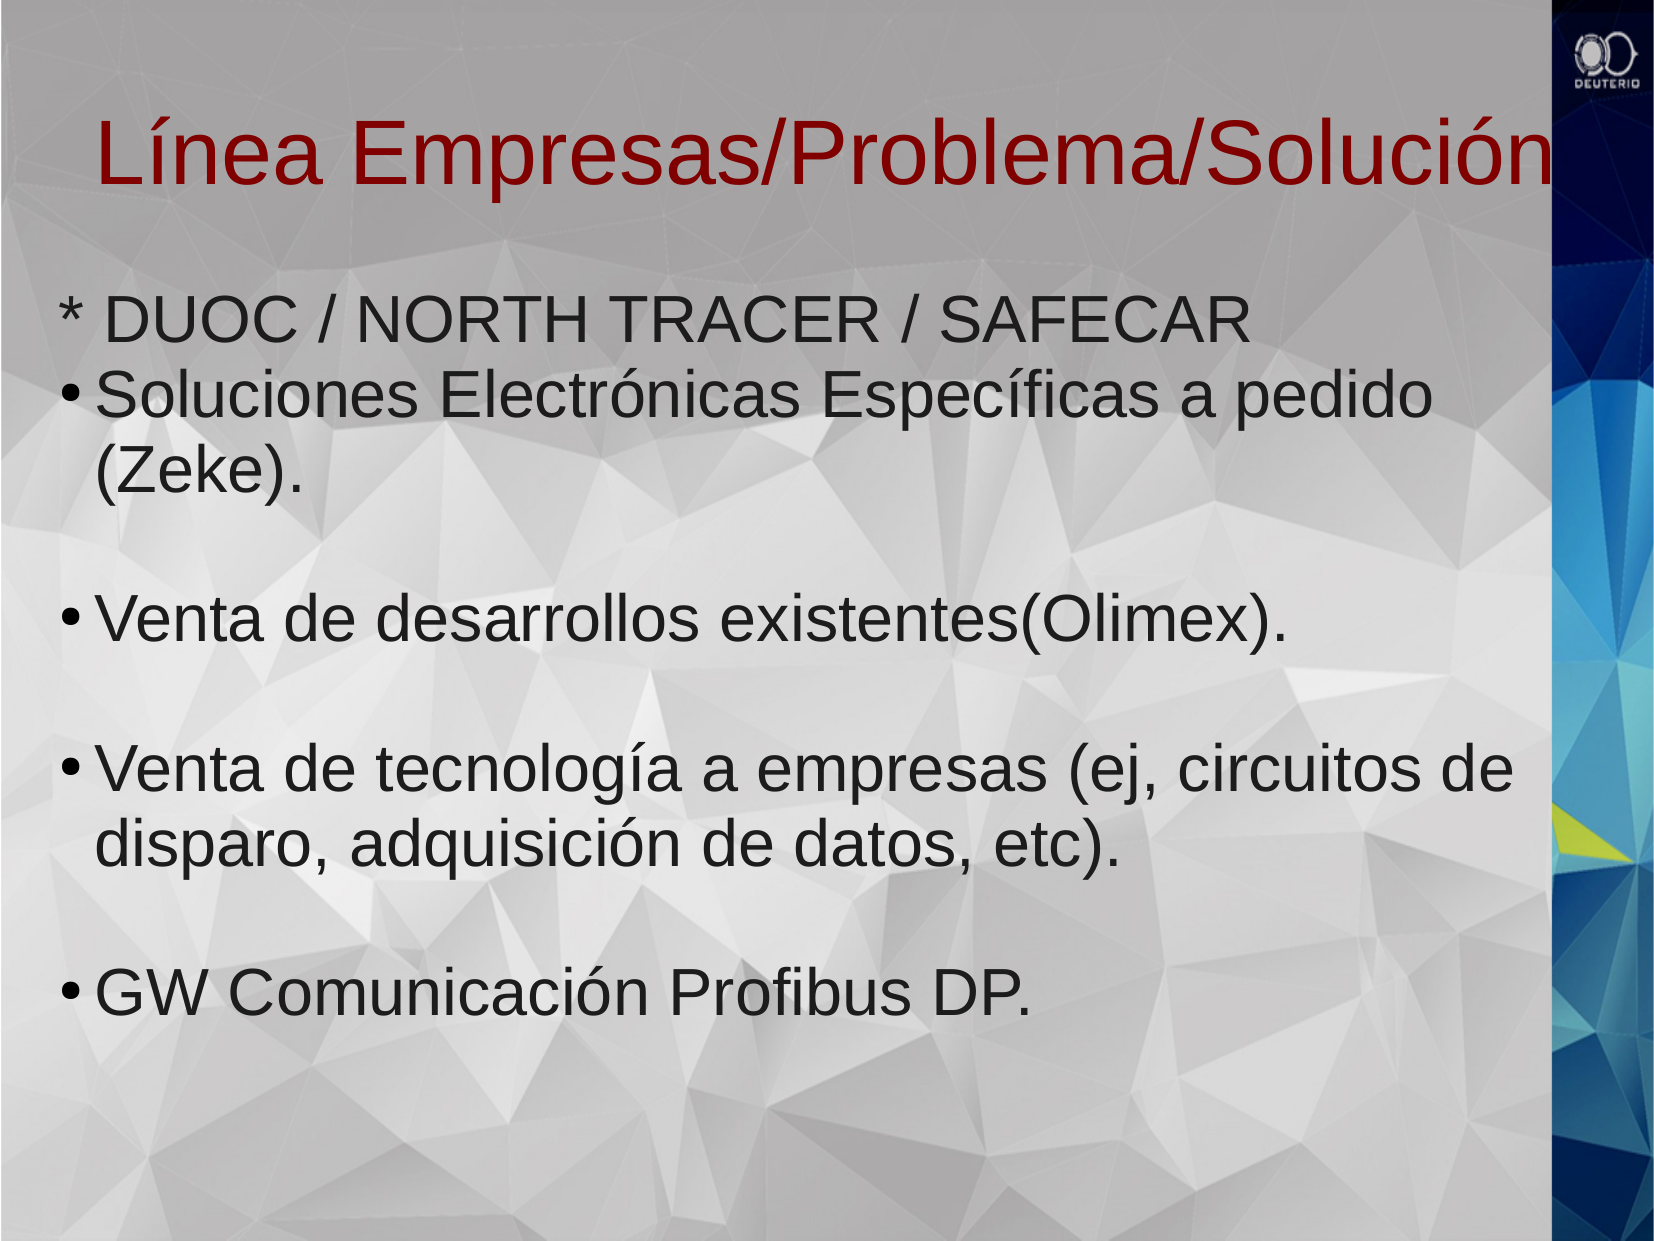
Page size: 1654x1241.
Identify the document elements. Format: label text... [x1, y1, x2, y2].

subtitle * DUOC / NORTH TRACER / SAFECAR Soluciones Electrónicas Específicas a pedido (Zeke). Venta de desarrollos existentes(Olimex). Venta de tecnología a empresas (ej, circuitos de disparo, adquisición de datos, etc). GW Comunicación Profibus DP. [59, 132, 1571, 1180]
picture [0, 0, 1654, 1241]
title Línea Empresas/Problema/Solución [82, 49, 1571, 132]
